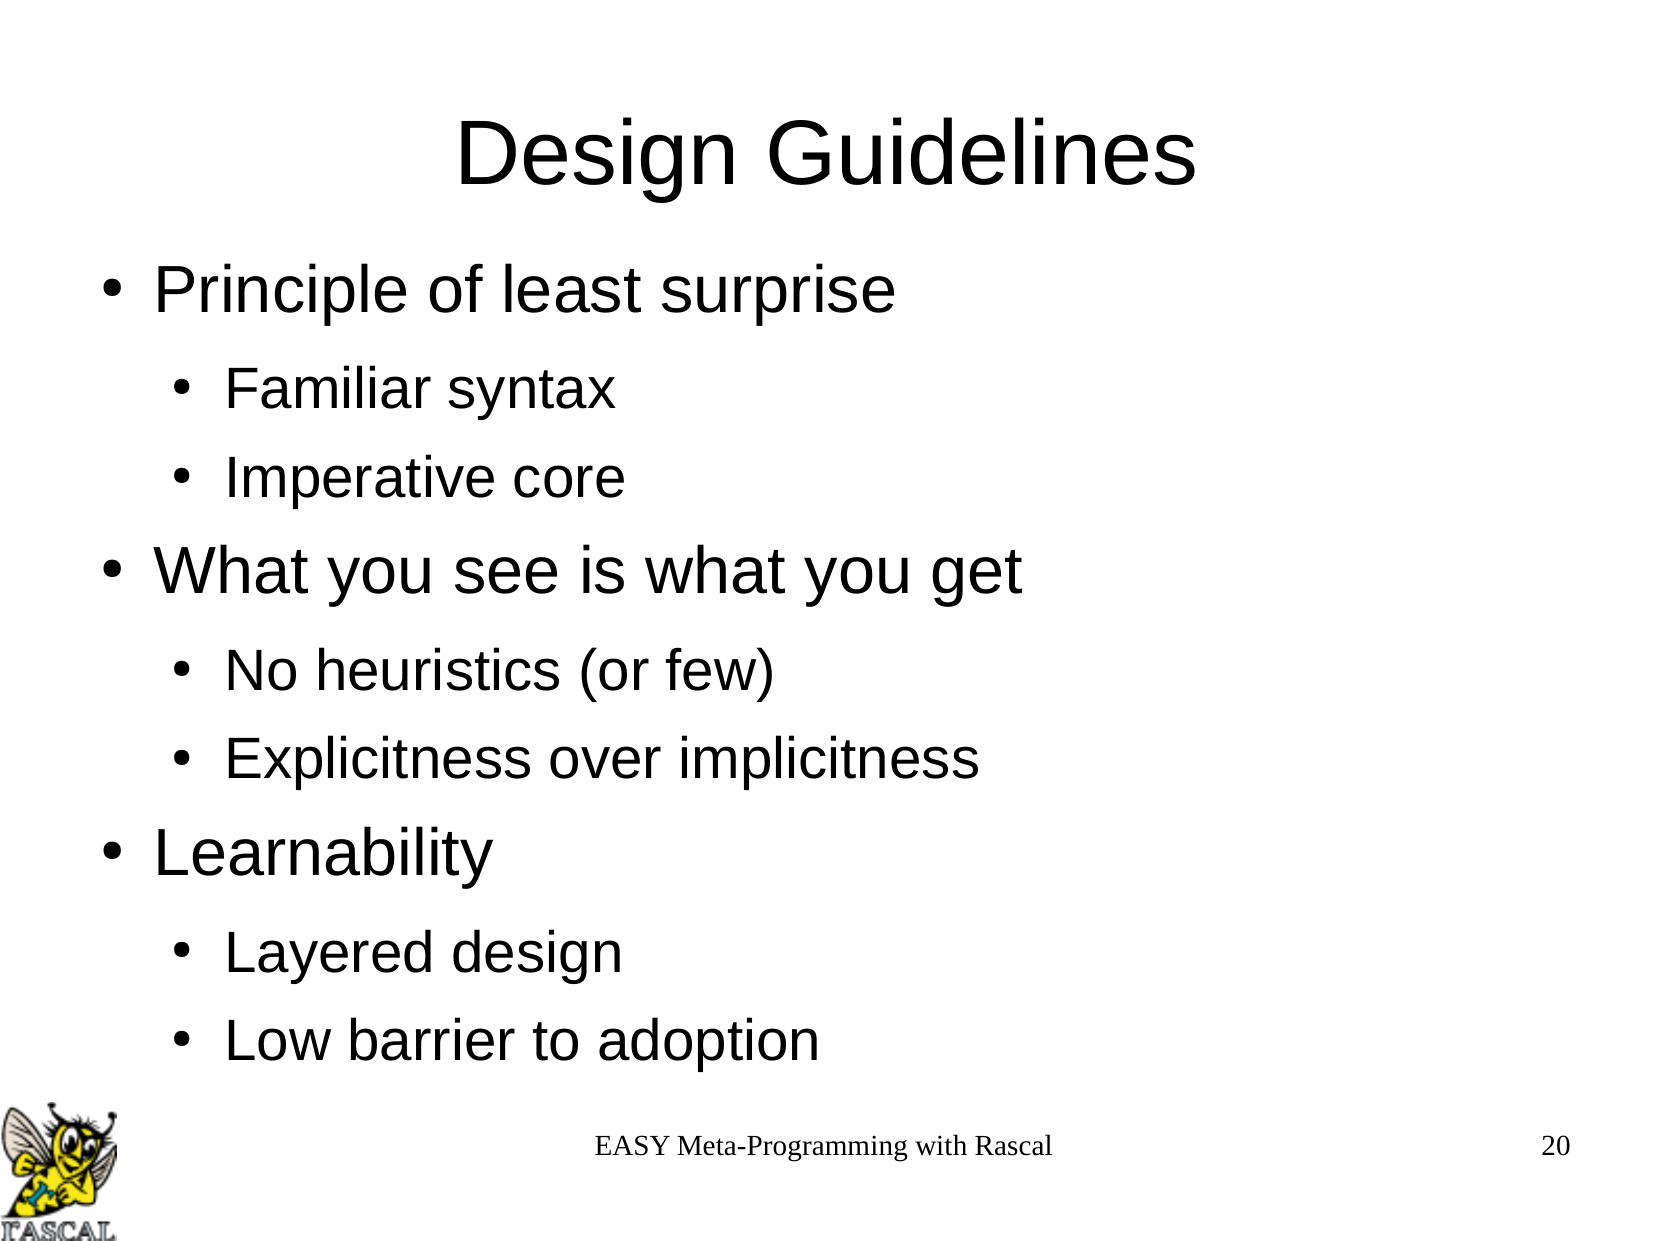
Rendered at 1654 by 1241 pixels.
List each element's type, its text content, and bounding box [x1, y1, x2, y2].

title Design Guidelines [82, 49, 1571, 251]
list Principle of least surprise Familiar syntax Imperative core What you see is what you get No heuristics (or few) Explicitness over implicitness Learnability Layered design Low barrier to adoption [82, 251, 1571, 1097]
picture [0, 1102, 117, 1241]
